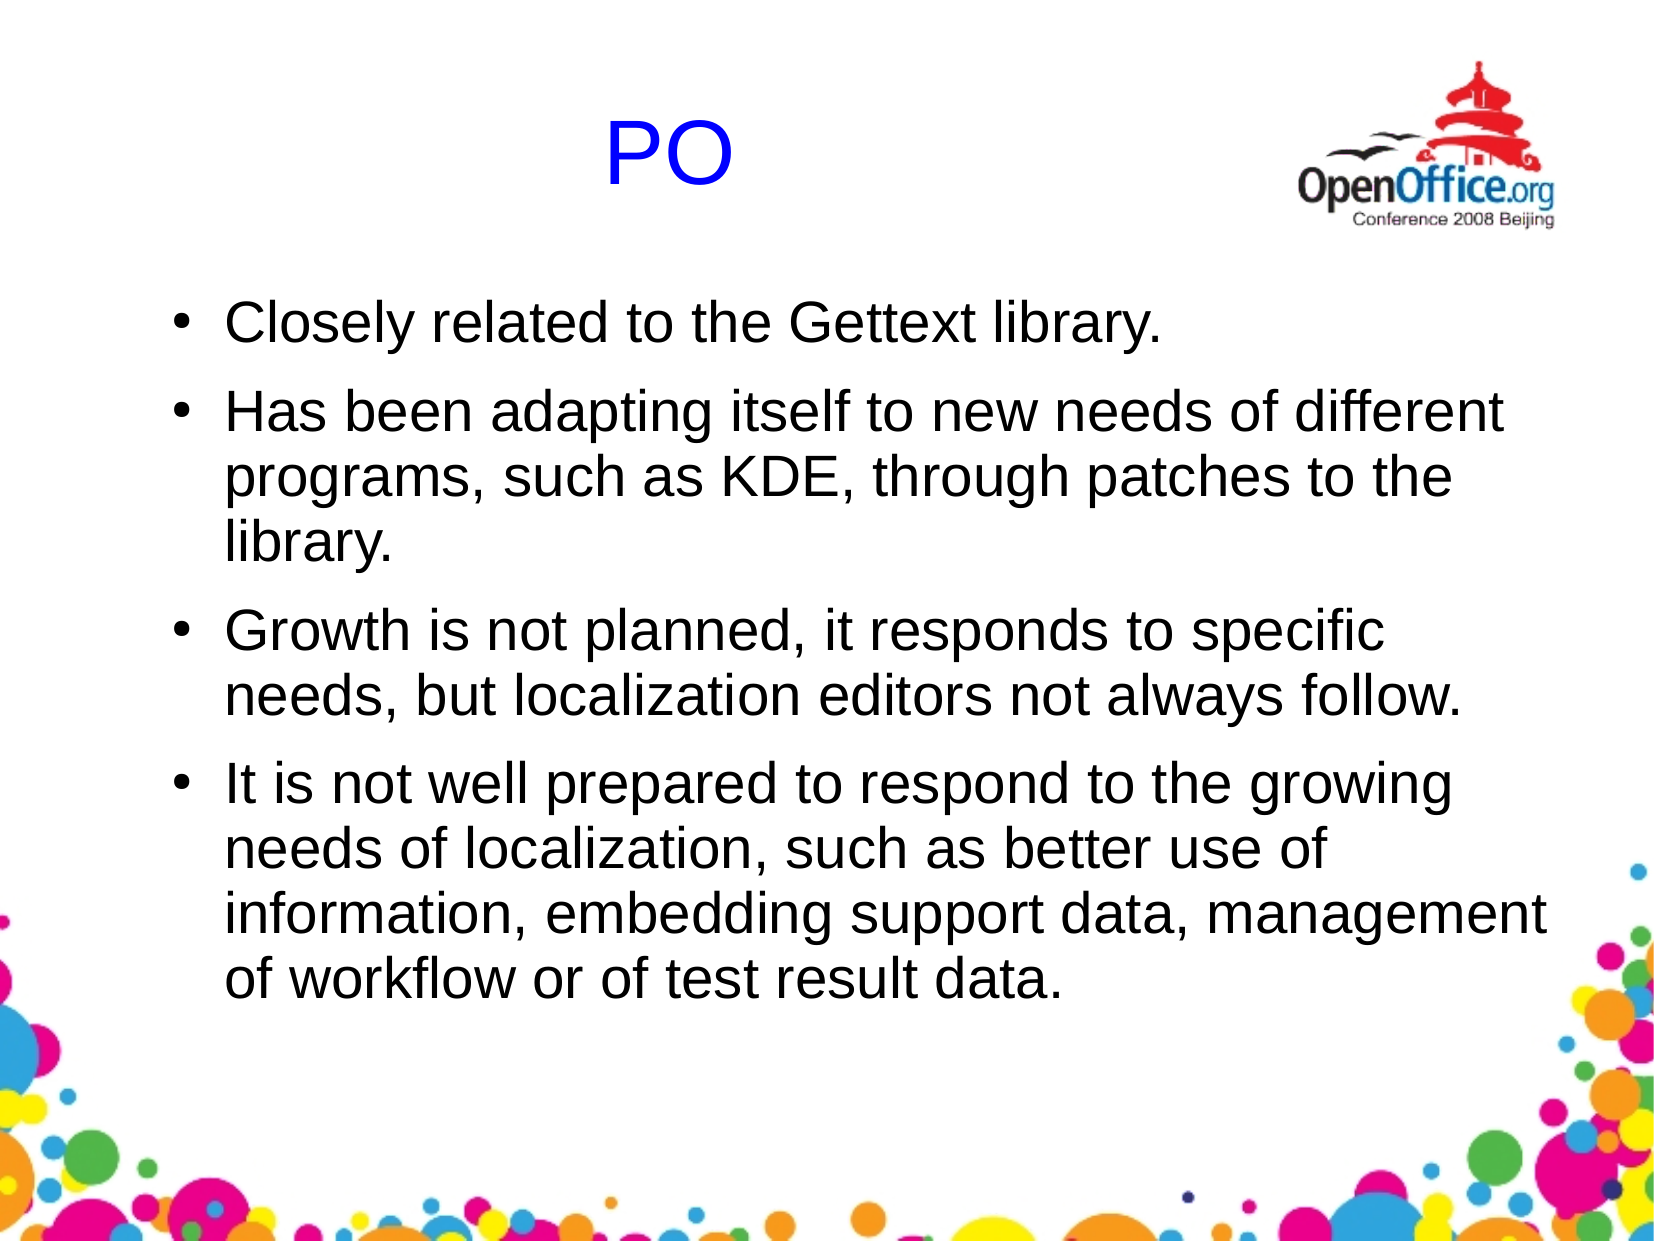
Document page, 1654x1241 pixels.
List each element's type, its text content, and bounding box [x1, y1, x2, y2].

list Closely related to the Gettext library. Has been adapting itself to new needs of different programs, such as KDE, through patches to the library. Growth is not planned, it responds to specific needs, but localization editors not always follow. It is not well prepared to respond to the growing needs of localization, such as better use of information, embedding support data, management of workflow or of test result data. [82, 290, 1571, 1094]
picture [1285, 51, 1569, 250]
picture [0, 810, 1654, 1241]
title PO [82, 49, 1258, 257]
